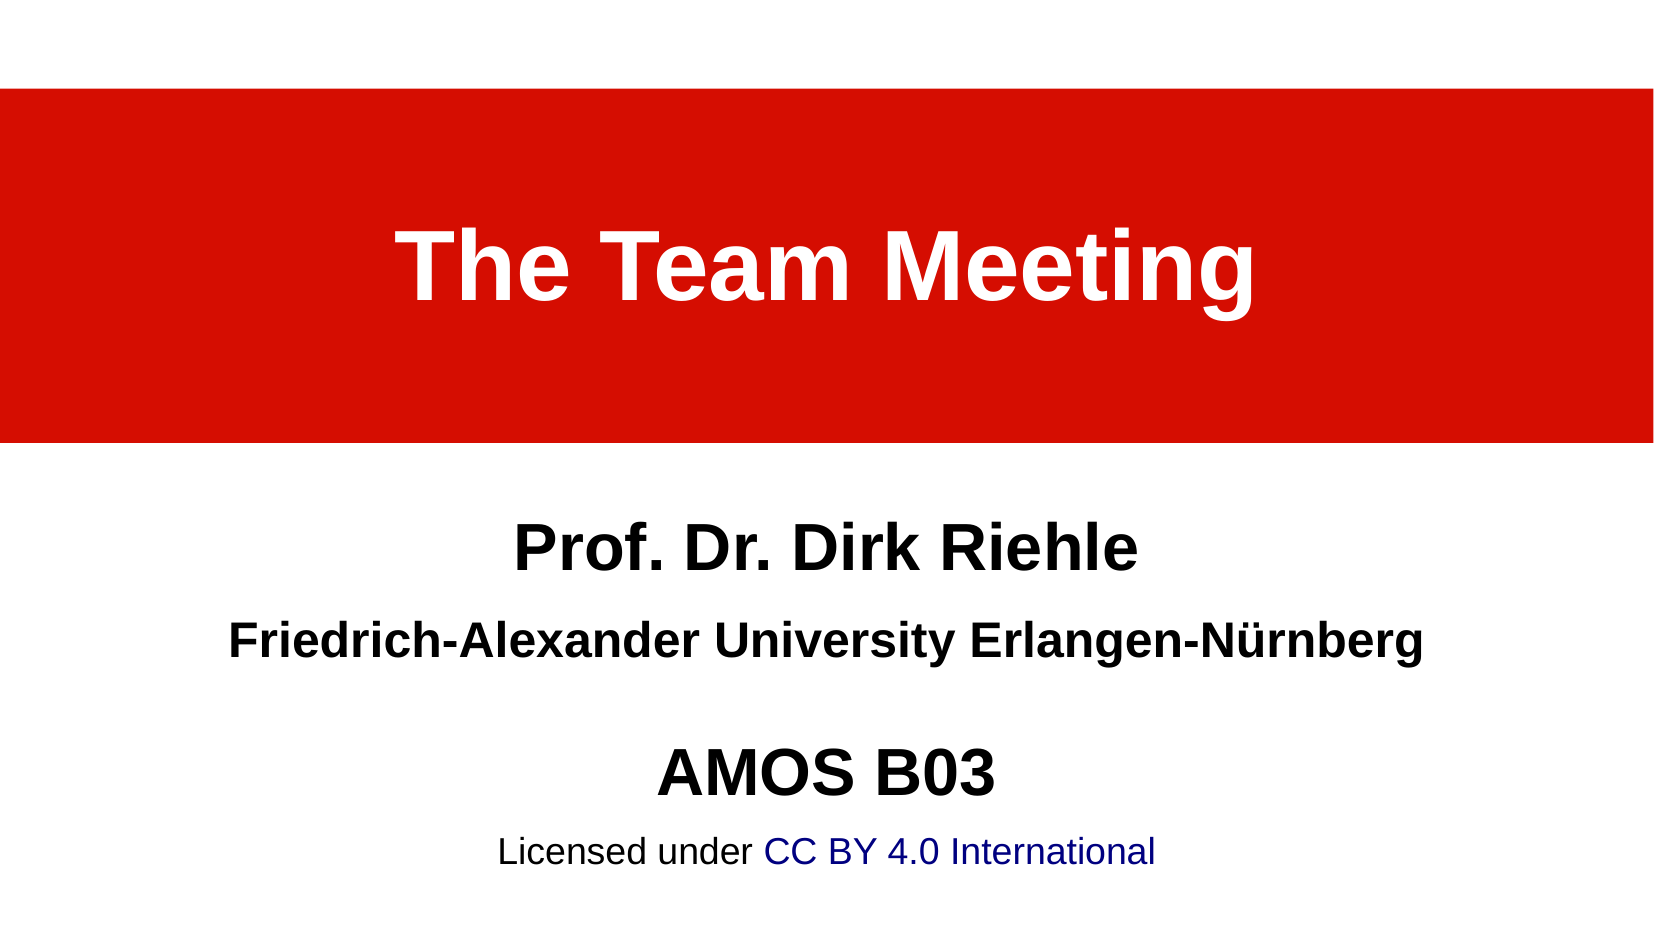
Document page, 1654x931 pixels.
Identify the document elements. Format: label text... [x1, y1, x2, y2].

subtitle Prof. Dr. Dirk Riehle Friedrich-Alexander University Erlangen-Nürnberg AMOS B03 Licensed under CC BY 4.0 International [29, 472, 1625, 886]
title The Team Meeting [0, 88, 1654, 443]
